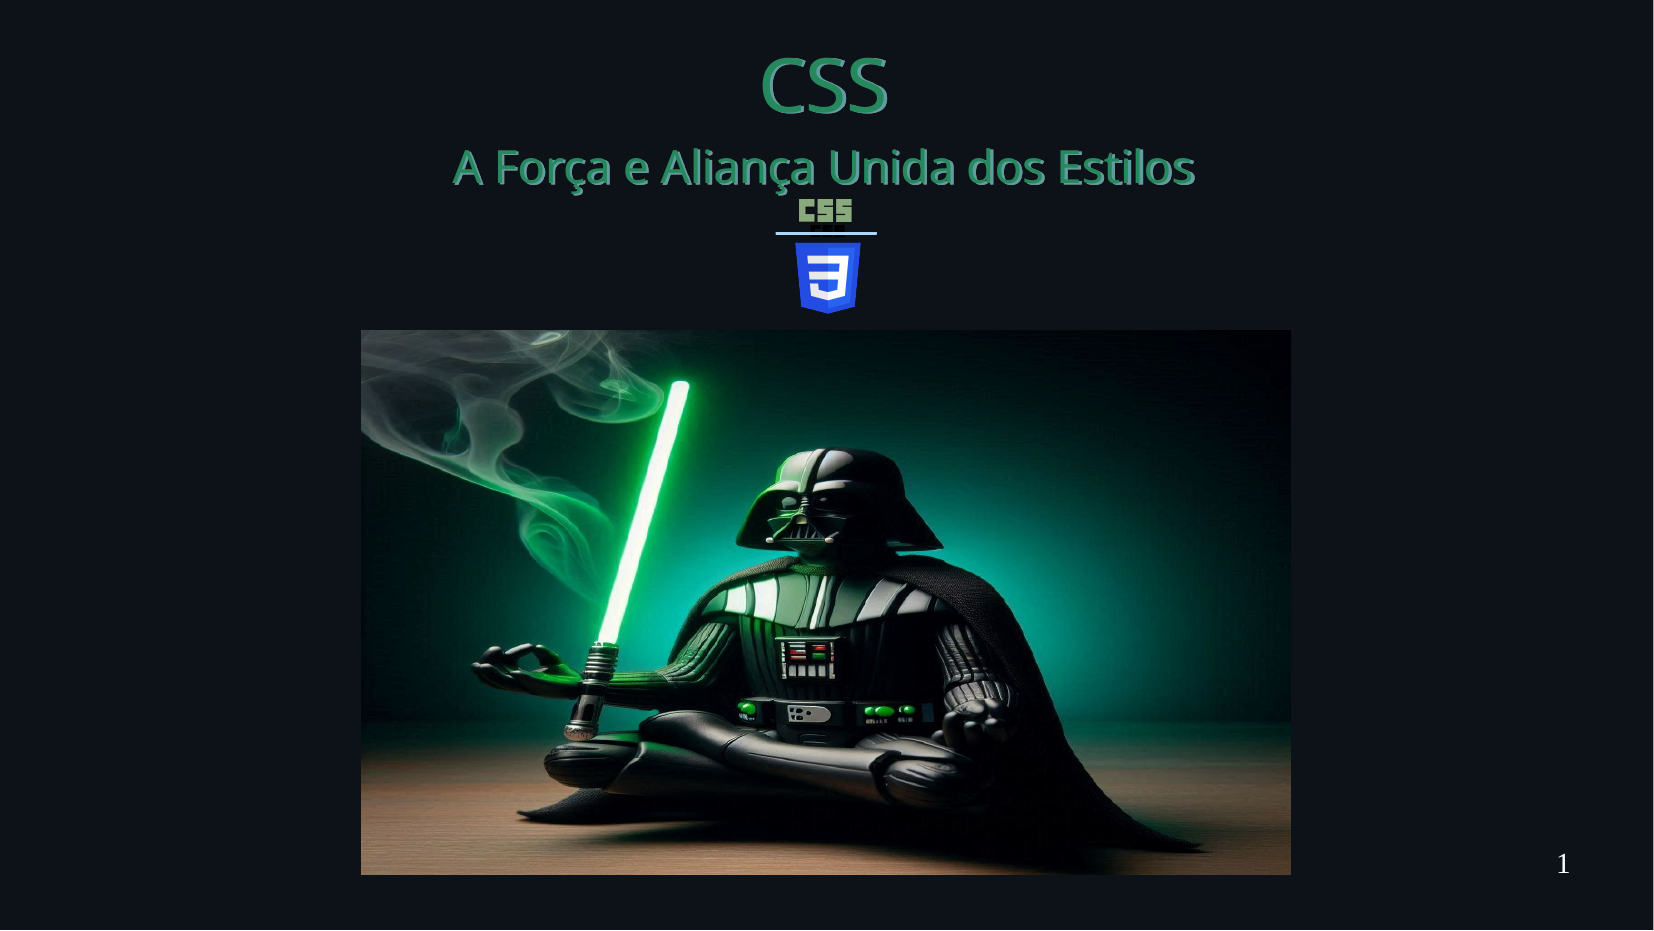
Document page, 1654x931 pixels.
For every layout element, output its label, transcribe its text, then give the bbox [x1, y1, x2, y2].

title CSS A Força e Aliança Unida dos Estilos [411, 37, 1236, 193]
picture [775, 199, 877, 314]
picture [361, 330, 1291, 875]
